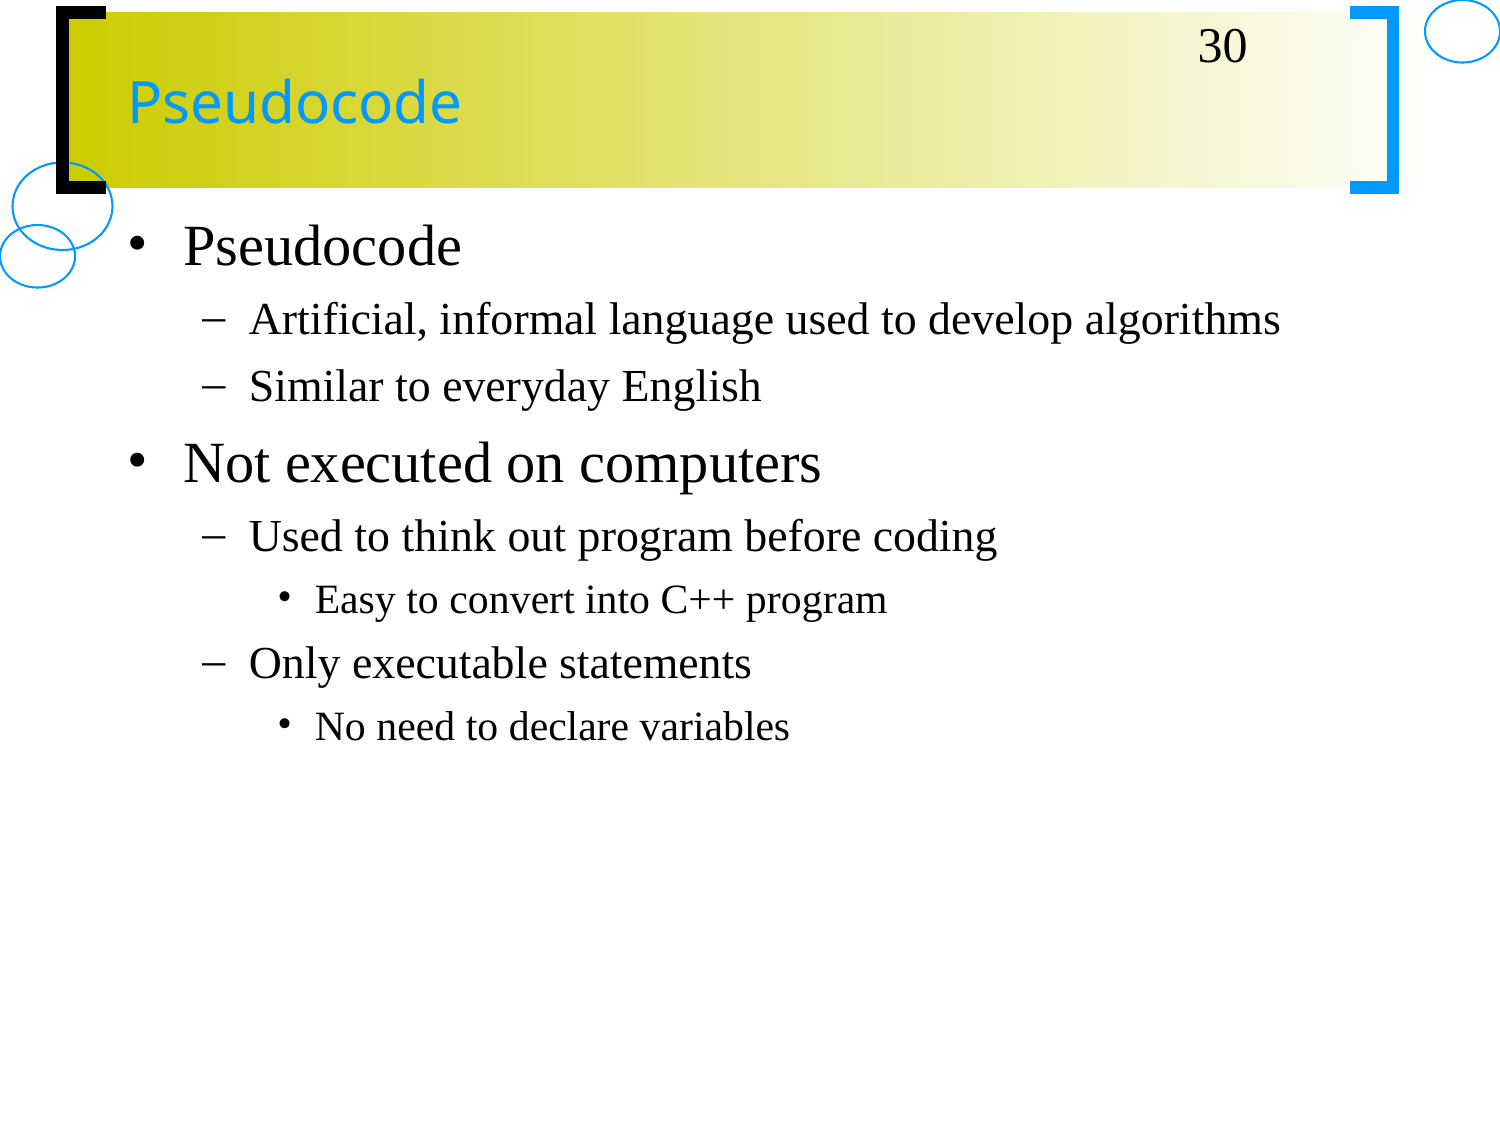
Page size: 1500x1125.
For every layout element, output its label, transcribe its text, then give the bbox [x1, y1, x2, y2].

list Pseudocode Artificial, informal language used to develop algorithms Similar to everyday English Not executed on computers Used to think out program before coding Easy to convert into C++ program Only executable statements No need to declare variables [112, 199, 1388, 1063]
title Pseudocode [112, 12, 1388, 188]
